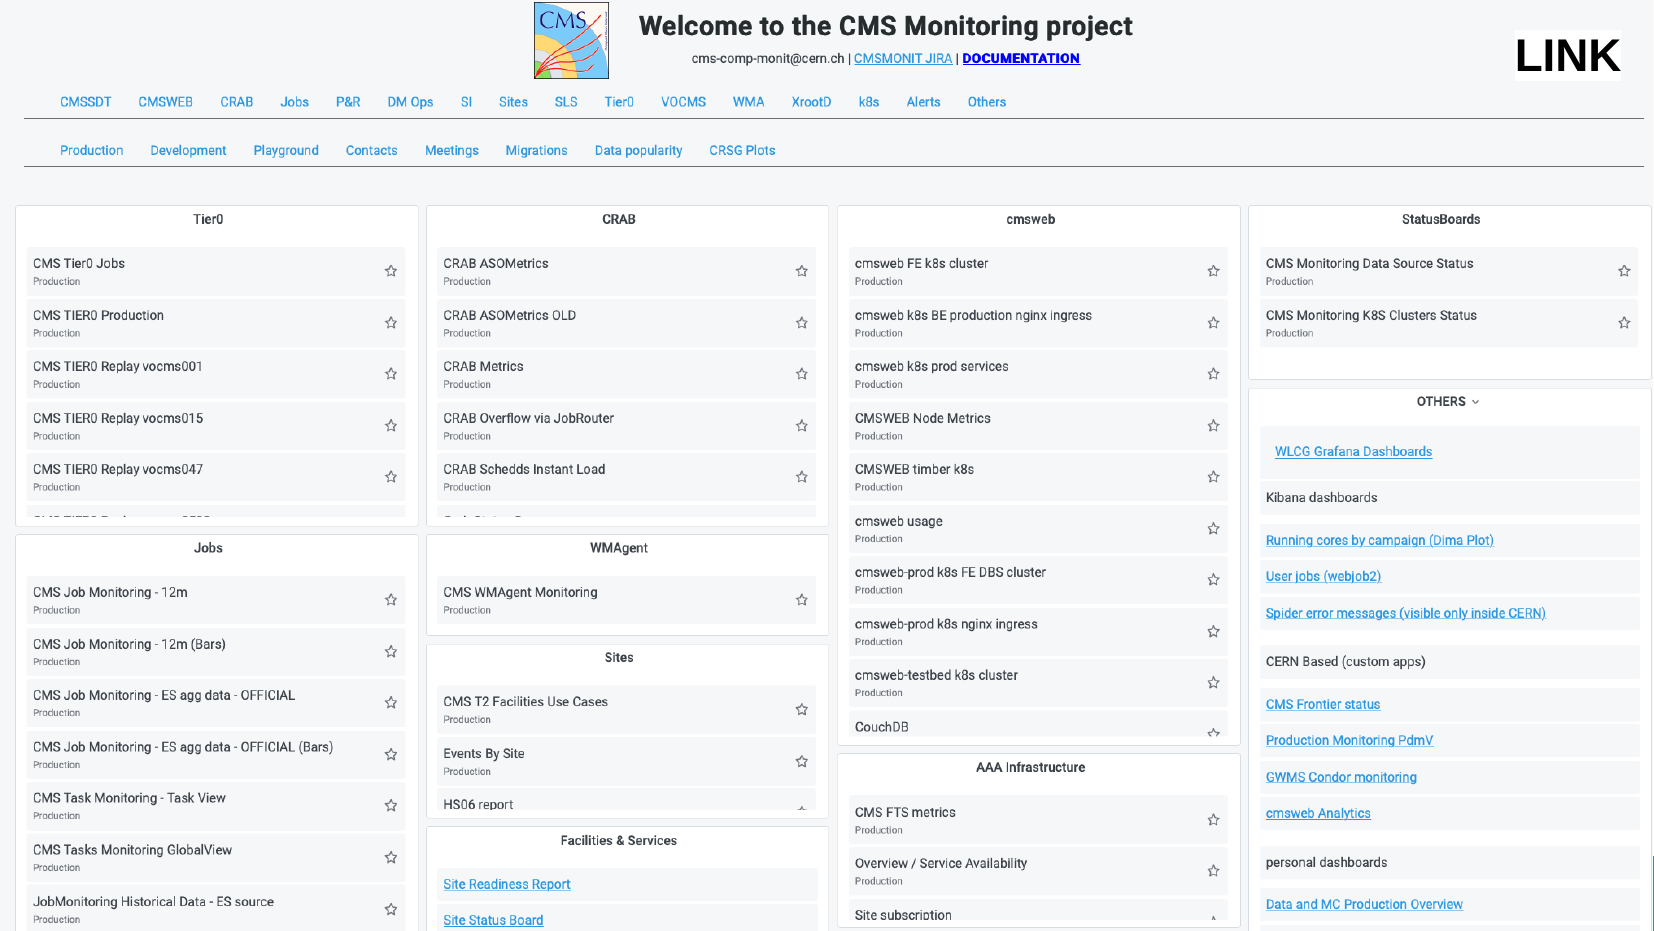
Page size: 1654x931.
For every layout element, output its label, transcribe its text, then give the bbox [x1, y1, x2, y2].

text_box LINK [1500, 22, 1637, 89]
picture [0, 0, 1654, 931]
